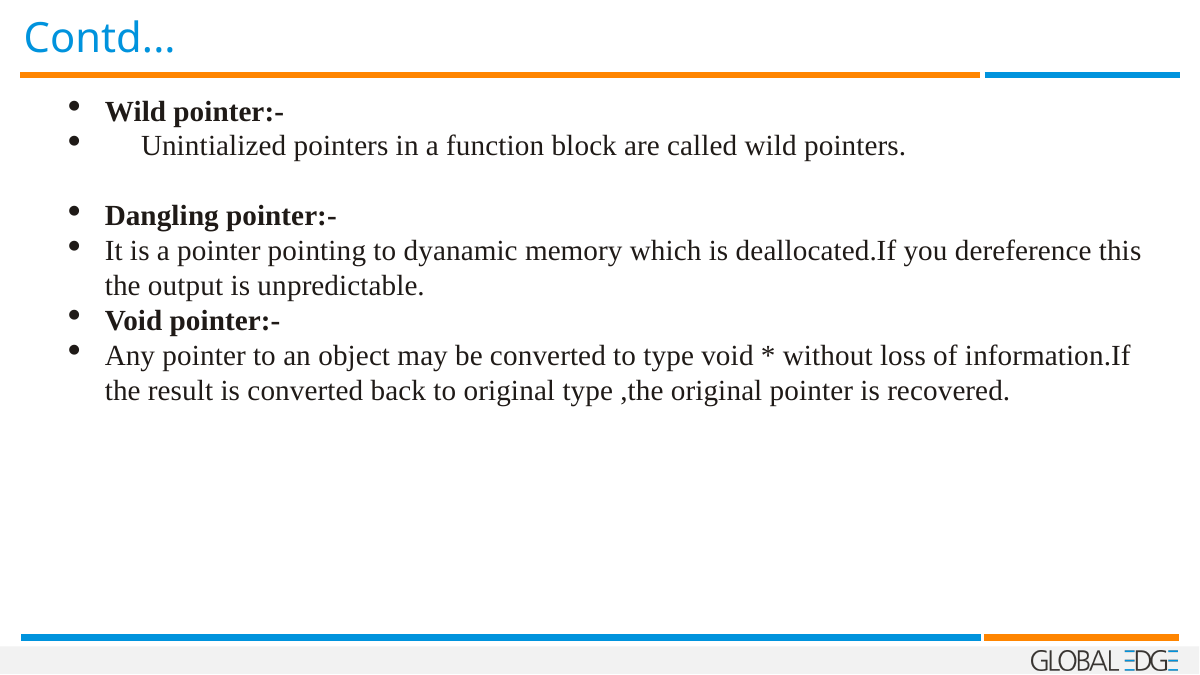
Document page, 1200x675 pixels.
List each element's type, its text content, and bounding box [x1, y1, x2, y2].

picture [1031, 650, 1178, 671]
text_box Contd... [12, 9, 1087, 62]
text_box Wild pointer:- Unintialized pointers in a function block are called wild pointers. Dangling pointer:- It is a pointer pointing to dyanamic memory which is deallocated.If you dereference this the output is unpredictable. Void pointer:- Any pointer to an object may be converted to type void * without loss of information.If the result is converted back to original type ,the original pointer is recovered. [22, 86, 1181, 626]
